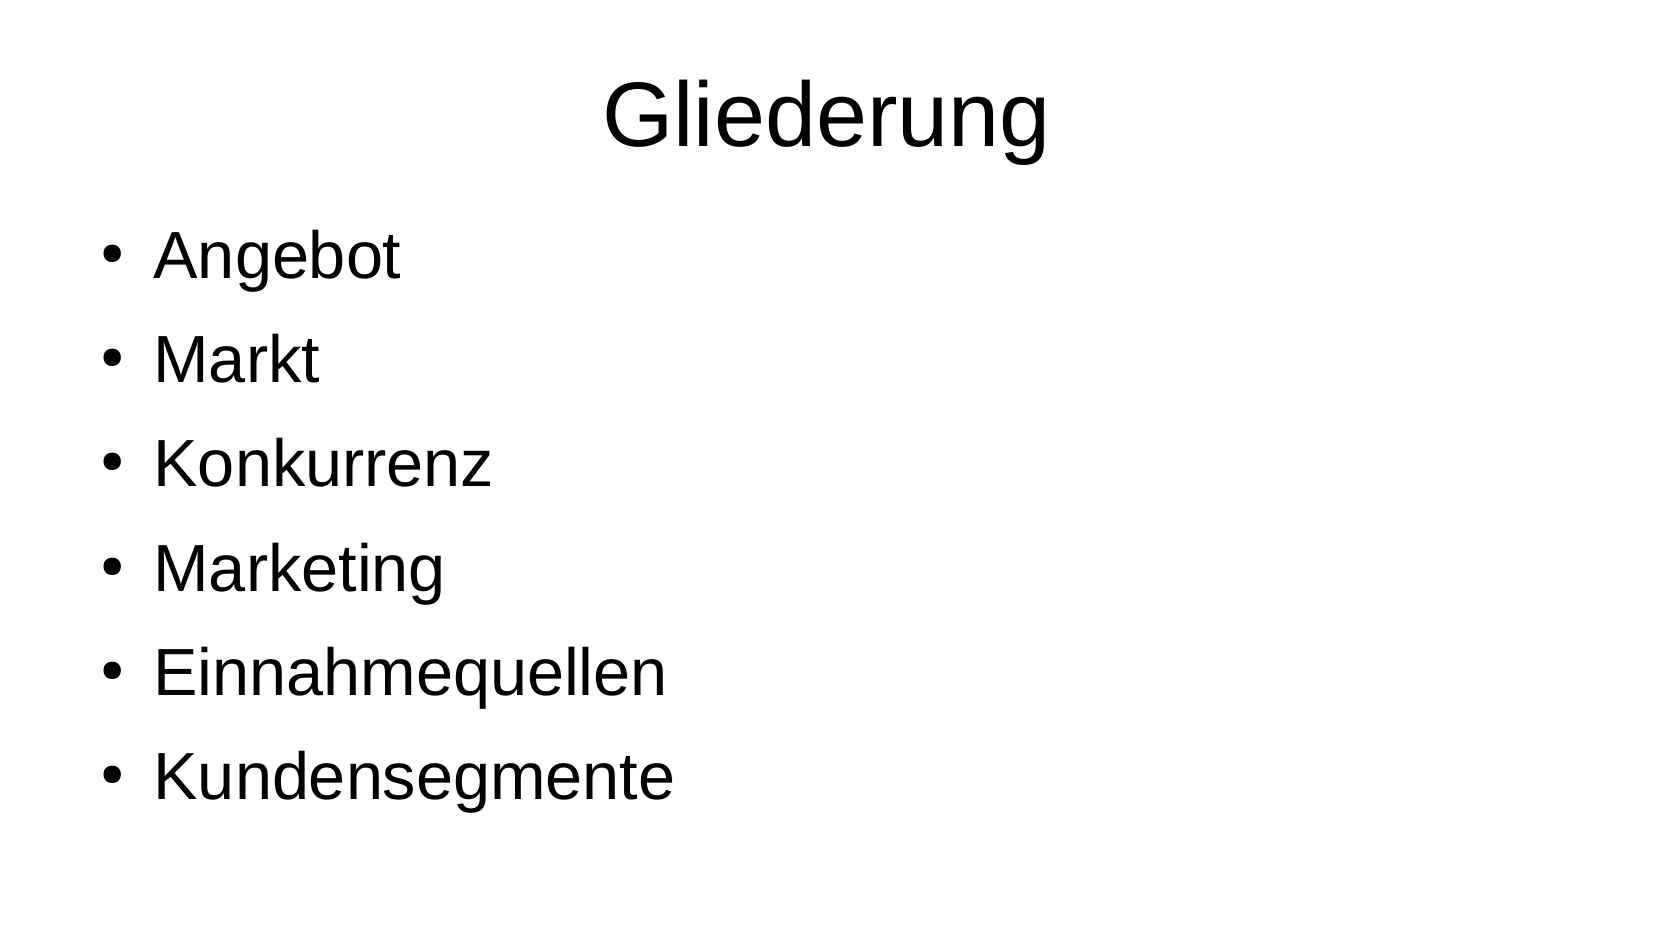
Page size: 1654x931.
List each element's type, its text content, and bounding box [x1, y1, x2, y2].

list Angebot Markt Konkurrenz Marketing Einnahmequellen Kundensegmente [82, 217, 1571, 886]
title Gliederung [82, 37, 1571, 193]
